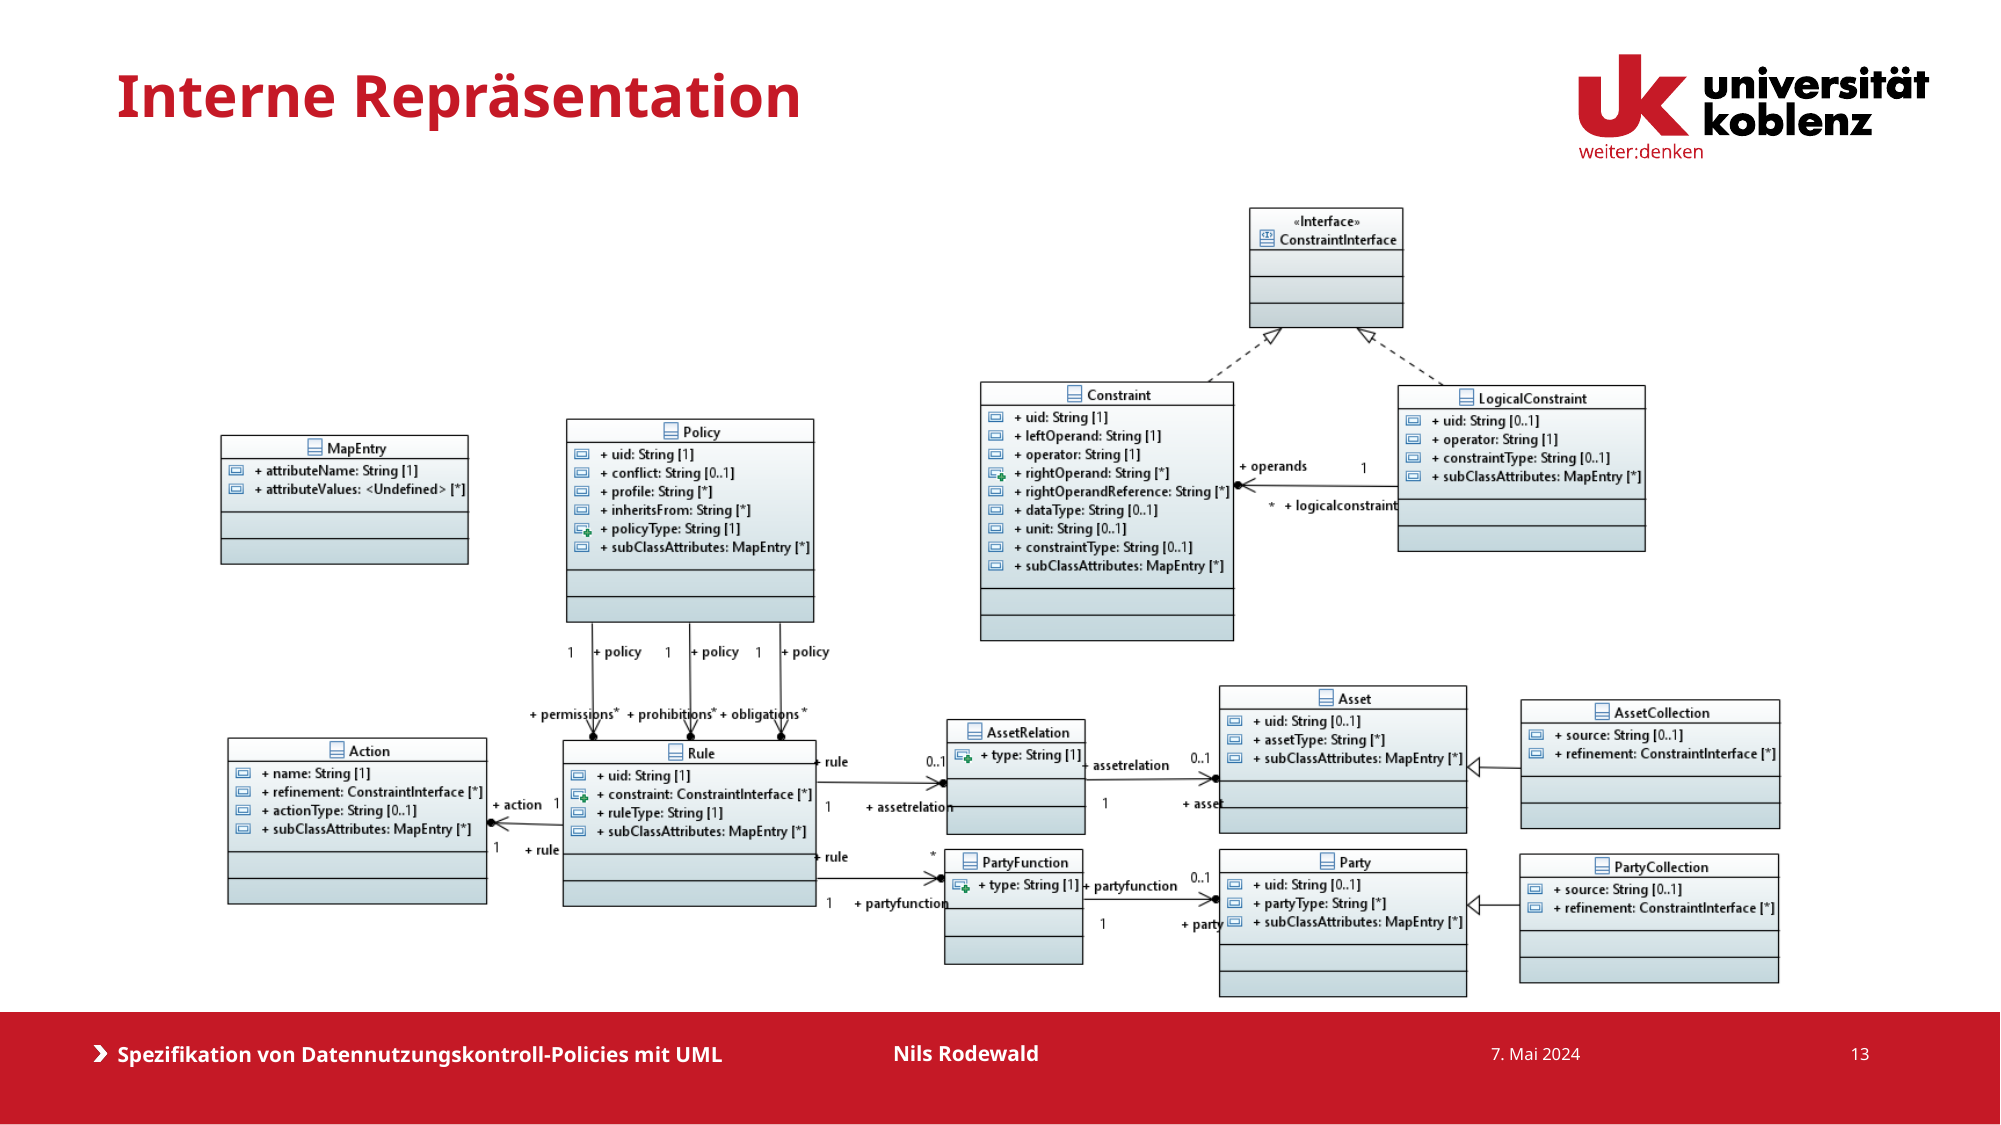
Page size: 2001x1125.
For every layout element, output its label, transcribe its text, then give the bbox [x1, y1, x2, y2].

title Interne Repräsentation [102, 59, 1828, 238]
picture [209, 196, 1792, 1009]
